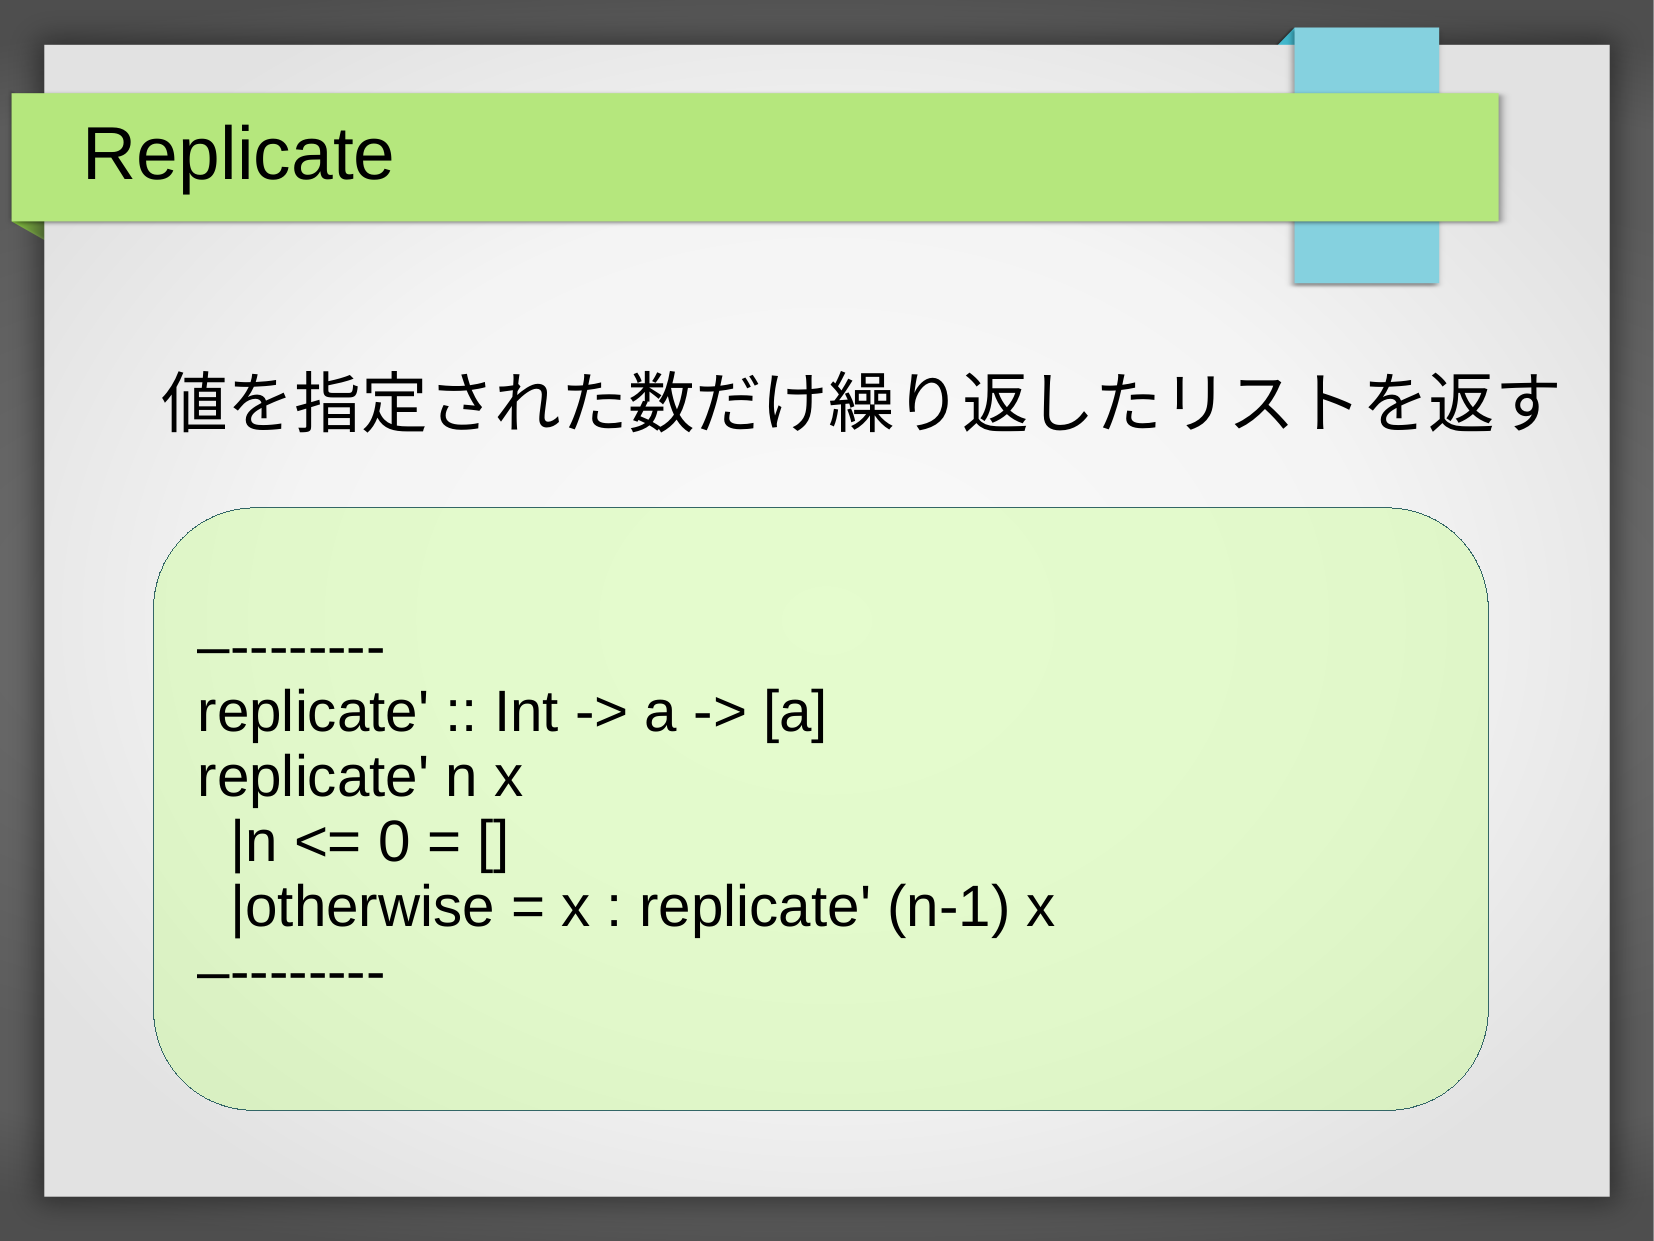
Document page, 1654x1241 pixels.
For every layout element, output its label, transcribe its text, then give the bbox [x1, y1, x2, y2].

title Replicate [82, 94, 1264, 213]
text_box 値を指定された数だけ繰り返したリストを返す [111, 342, 1441, 425]
text_box –-------- replicate' :: Int -> a -> [a] replicate' n x |n <= 0 = [] |otherwise = x : replicate' (n-1) x –-------- [153, 507, 1489, 1111]
picture [0, 0, 1654, 1241]
